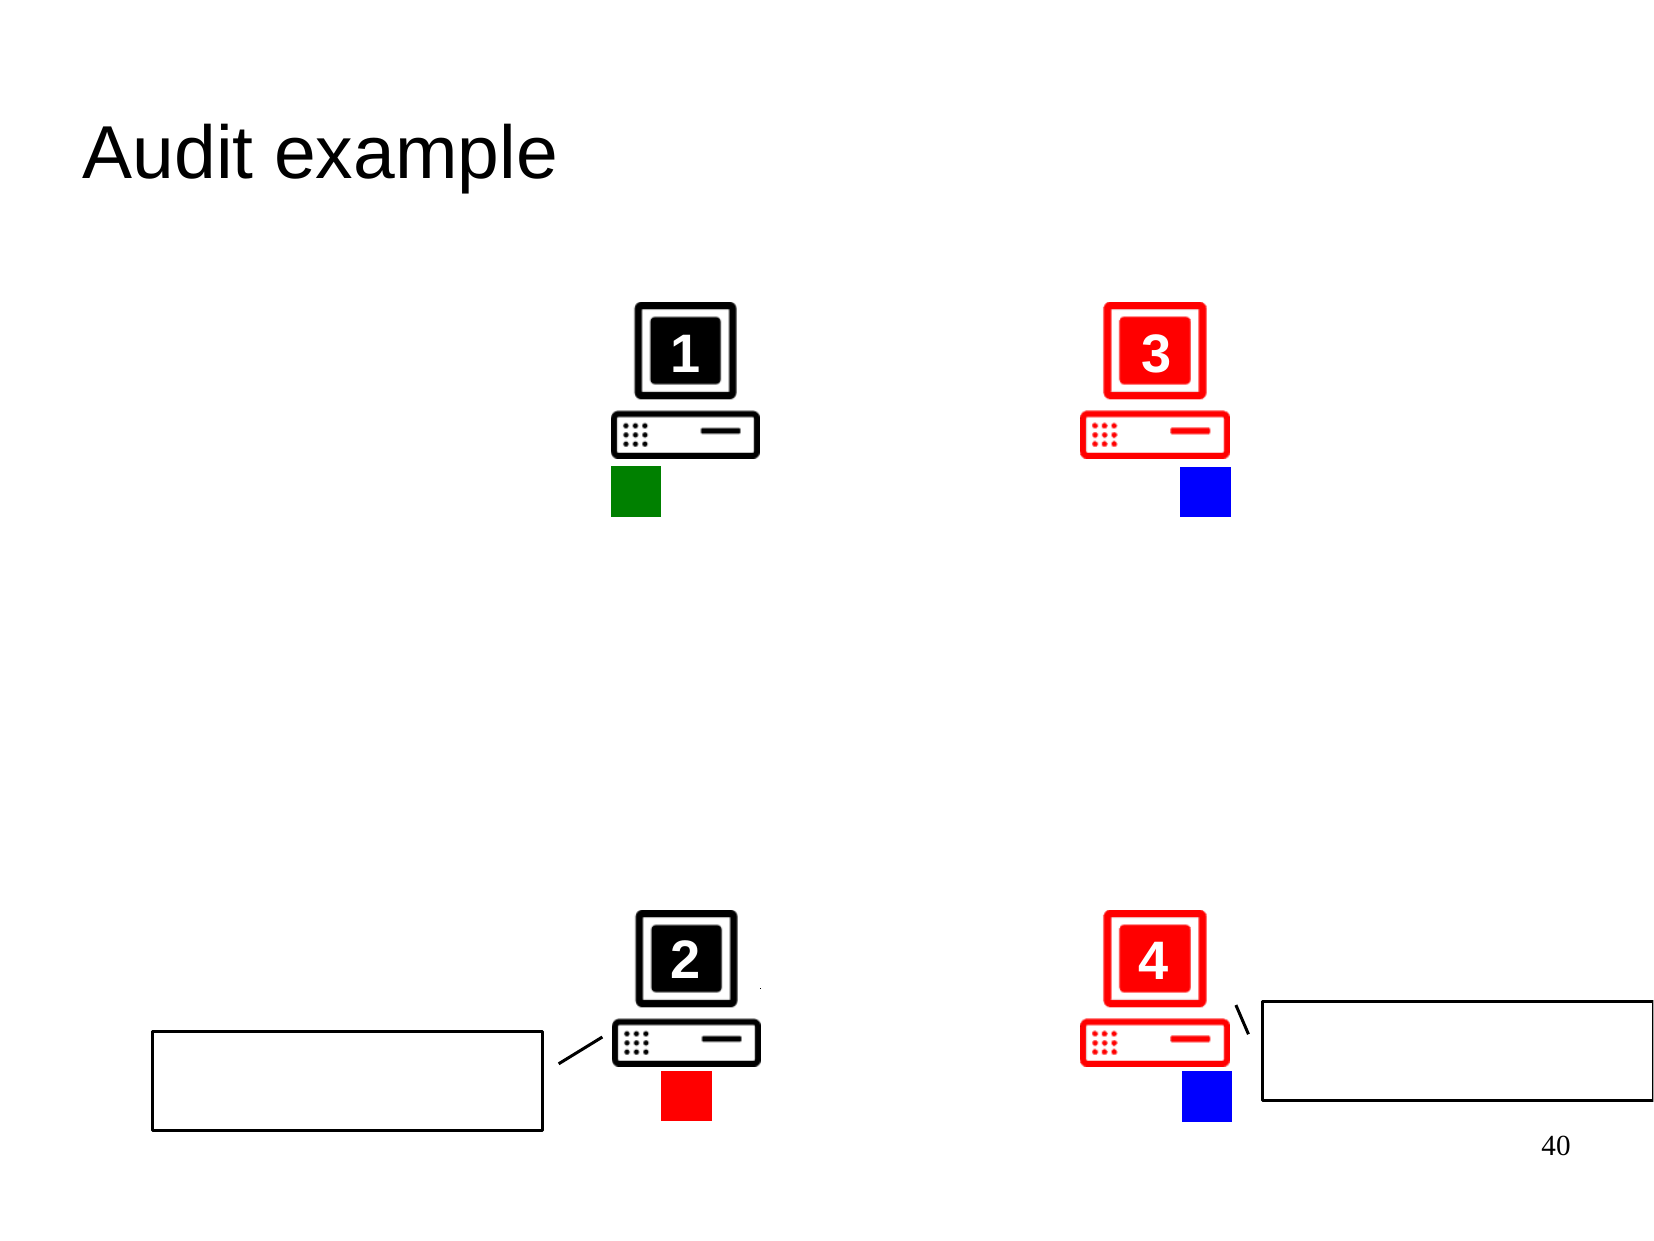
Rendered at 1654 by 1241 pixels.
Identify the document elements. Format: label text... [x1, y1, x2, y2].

picture [1080, 302, 1230, 459]
text_box [1180, 467, 1231, 517]
picture [1080, 910, 1230, 1067]
picture [611, 302, 760, 459]
text_box [611, 466, 661, 517]
text_box 3 [1126, 315, 1184, 393]
text_box [661, 1071, 712, 1121]
text_box [1263, 1002, 1653, 1101]
text_box [558, 1037, 603, 1064]
text_box 4 [1123, 923, 1187, 999]
text_box 1 [655, 316, 713, 392]
text_box [1235, 1005, 1249, 1035]
title Audit example [82, 49, 1556, 257]
picture [612, 910, 761, 1067]
text_box [152, 1031, 542, 1130]
text_box 2 [655, 921, 713, 998]
text_box [1182, 1071, 1232, 1122]
